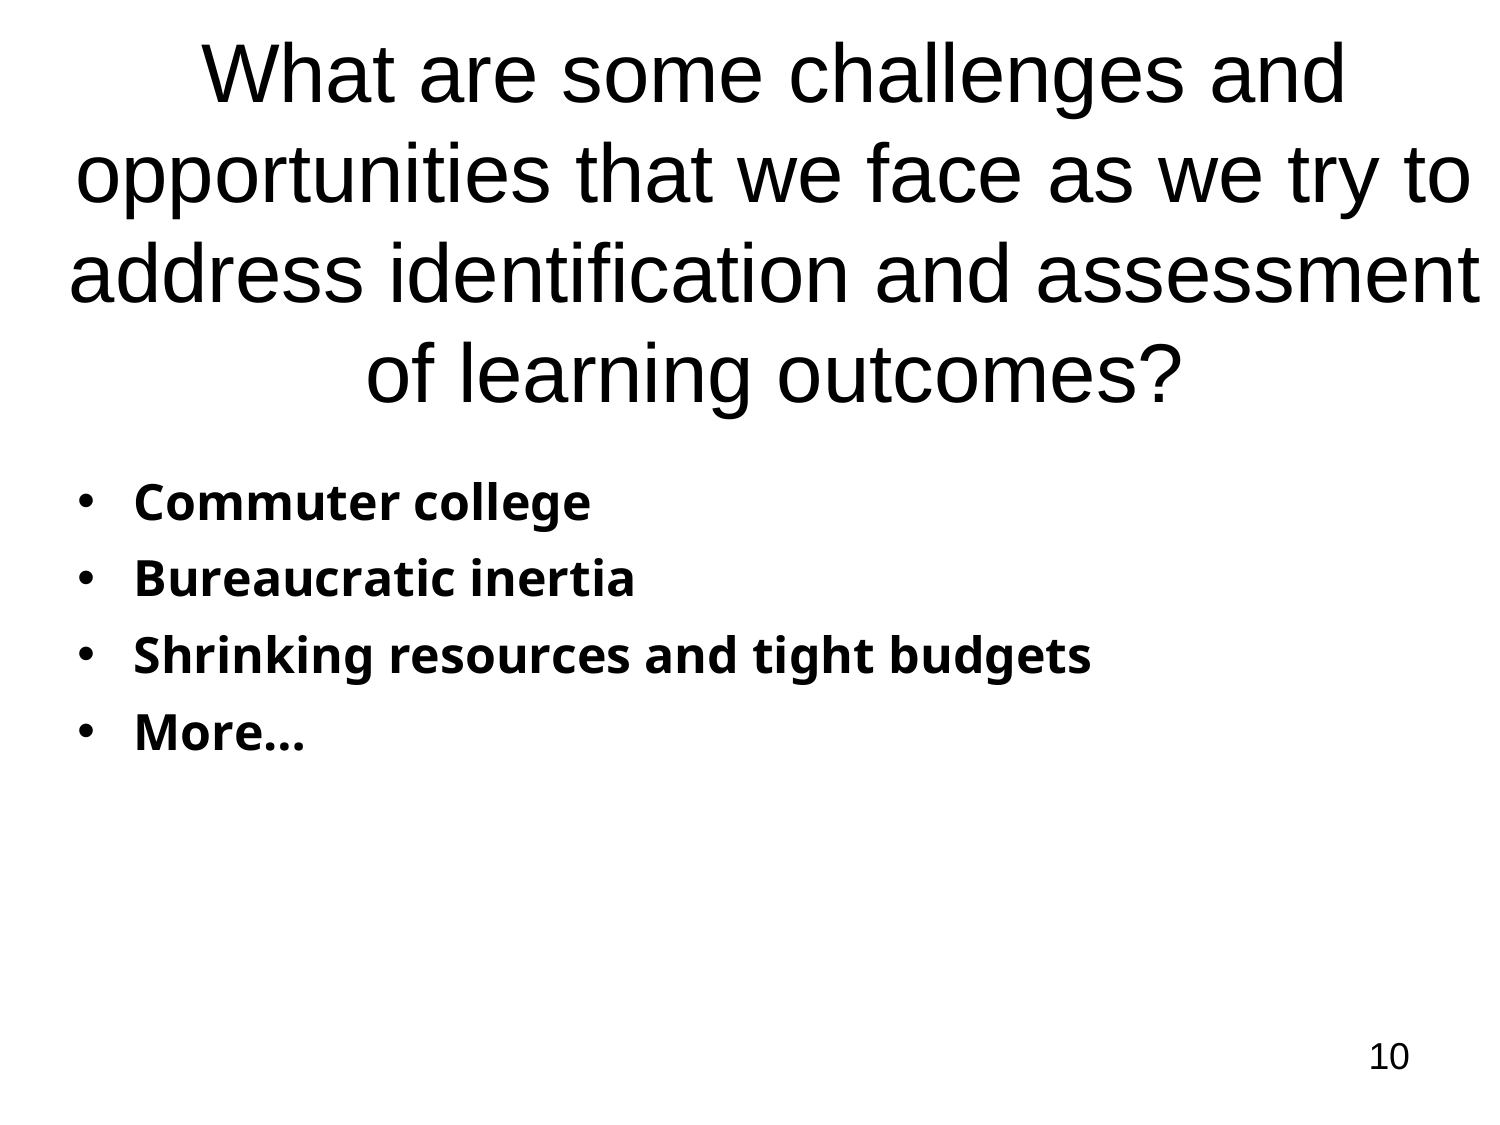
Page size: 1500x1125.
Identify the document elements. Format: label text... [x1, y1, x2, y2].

list Commuter college Bureaucratic inertia Shrinking resources and tight budgets More… [62, 462, 1413, 1043]
title What are some challenges and opportunities that we face as we try to address identification and assessment of learning outcomes? [49, 124, 1500, 313]
